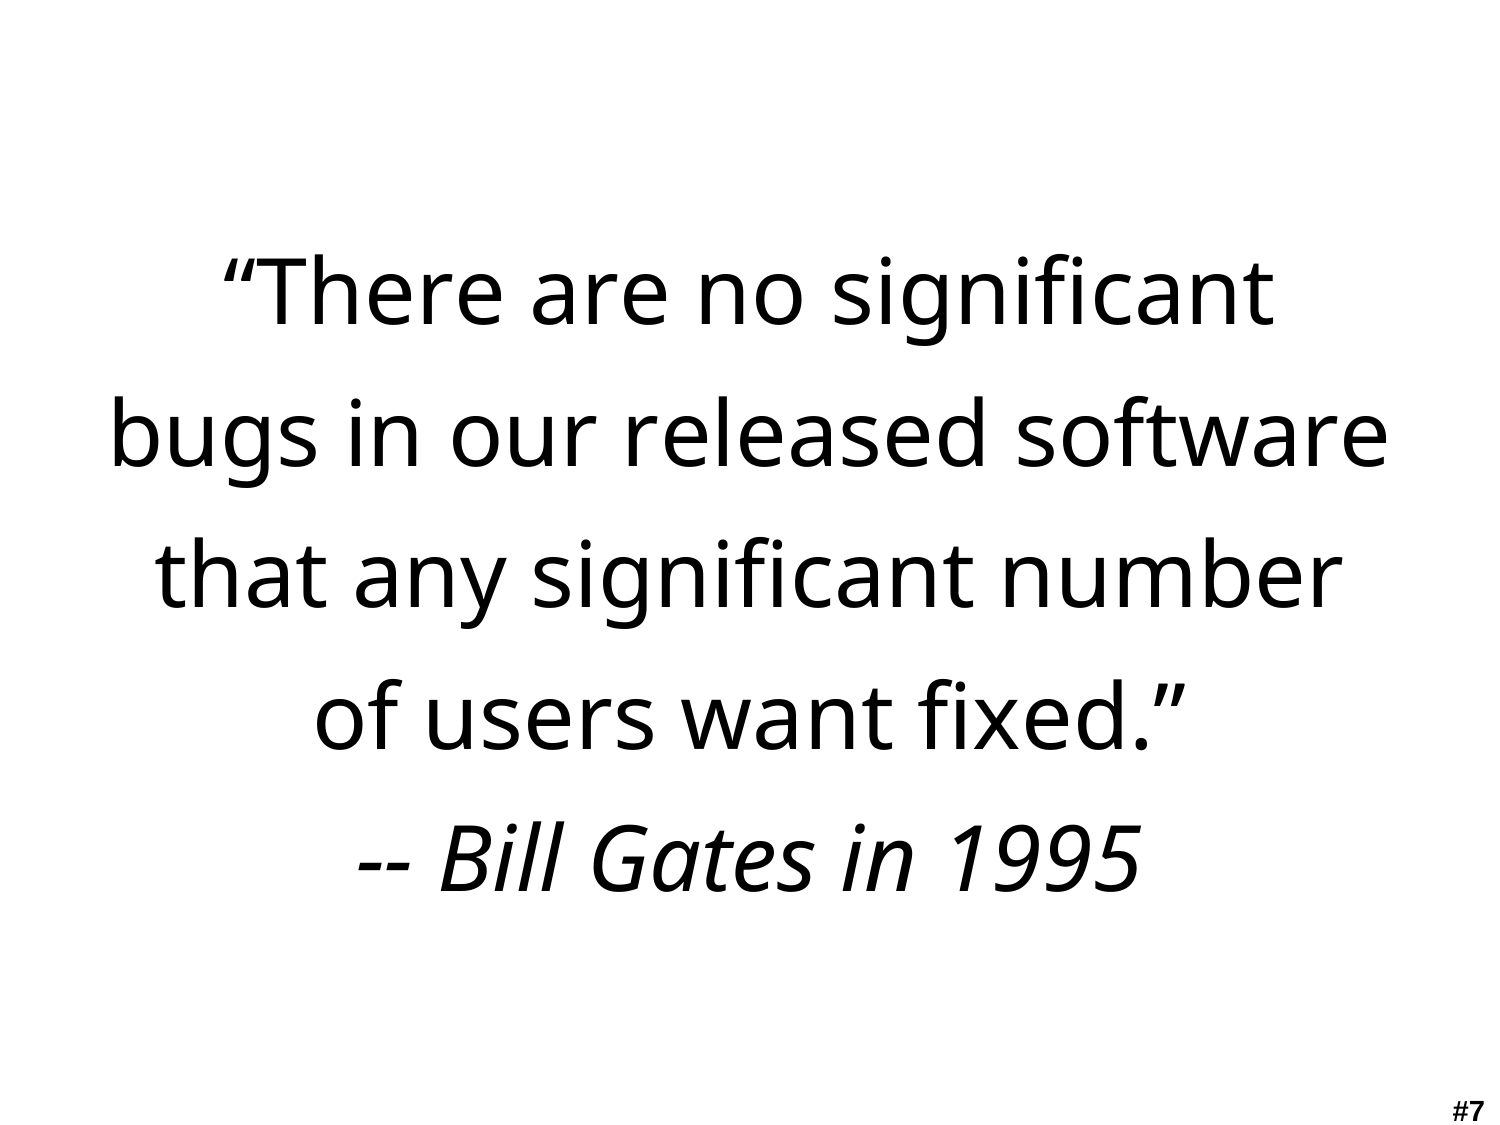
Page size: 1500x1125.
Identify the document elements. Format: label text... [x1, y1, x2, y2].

subtitle “There are no significant bugs in our released software that any significant number of users want fixed.” -- Bill Gates in 1995 [24, 45, 1476, 1101]
